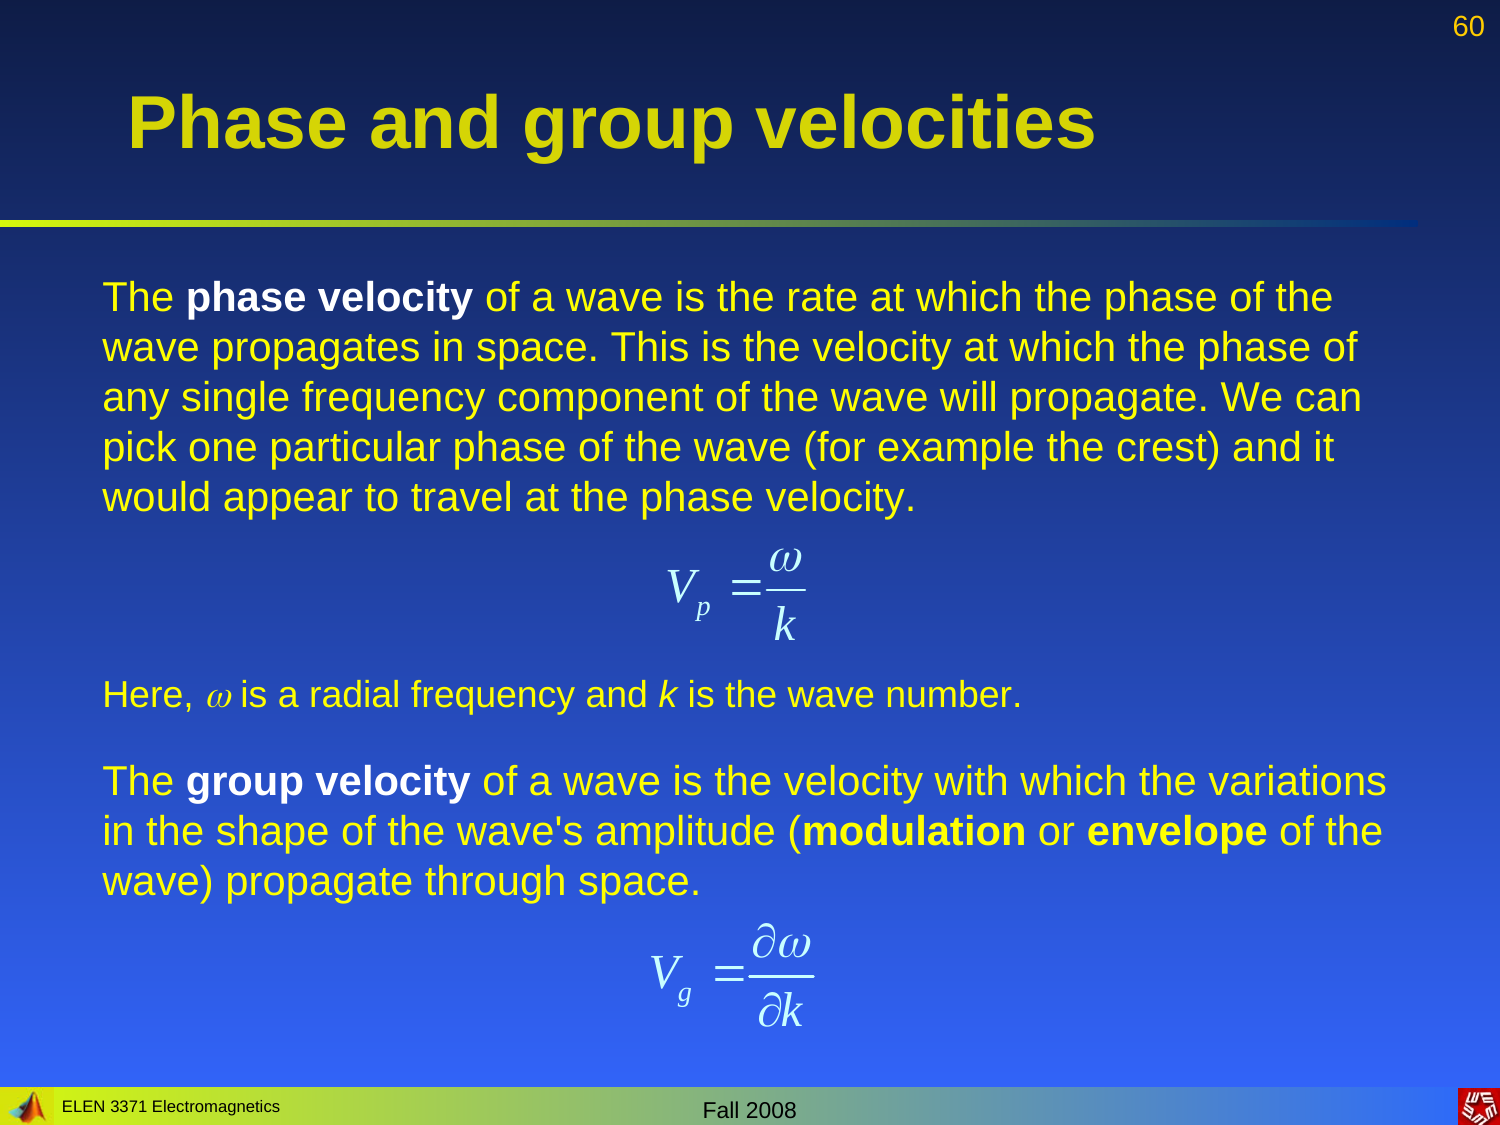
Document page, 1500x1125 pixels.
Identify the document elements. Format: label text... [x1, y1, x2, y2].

chart [645, 911, 826, 1038]
title Phase and group velocities [112, 37, 1388, 201]
text_box Here,  is a radial frequency and k is the wave number. [87, 662, 1426, 723]
text_box The phase velocity of a wave is the rate at which the phase of the wave propagates in space. This is the velocity at which the phase of any single frequency component of the wave will propagate. We can pick one particular phase of the wave (for example the crest) and it would appear to travel at the phase velocity. [87, 262, 1426, 529]
picture [1458, 1088, 1500, 1125]
picture [0, 1087, 54, 1125]
chart [662, 525, 817, 652]
text_box The group velocity of a wave is the velocity with which the variations in the shape of the wave's amplitude (modulation or envelope of the wave) propagate through space. [87, 745, 1426, 912]
